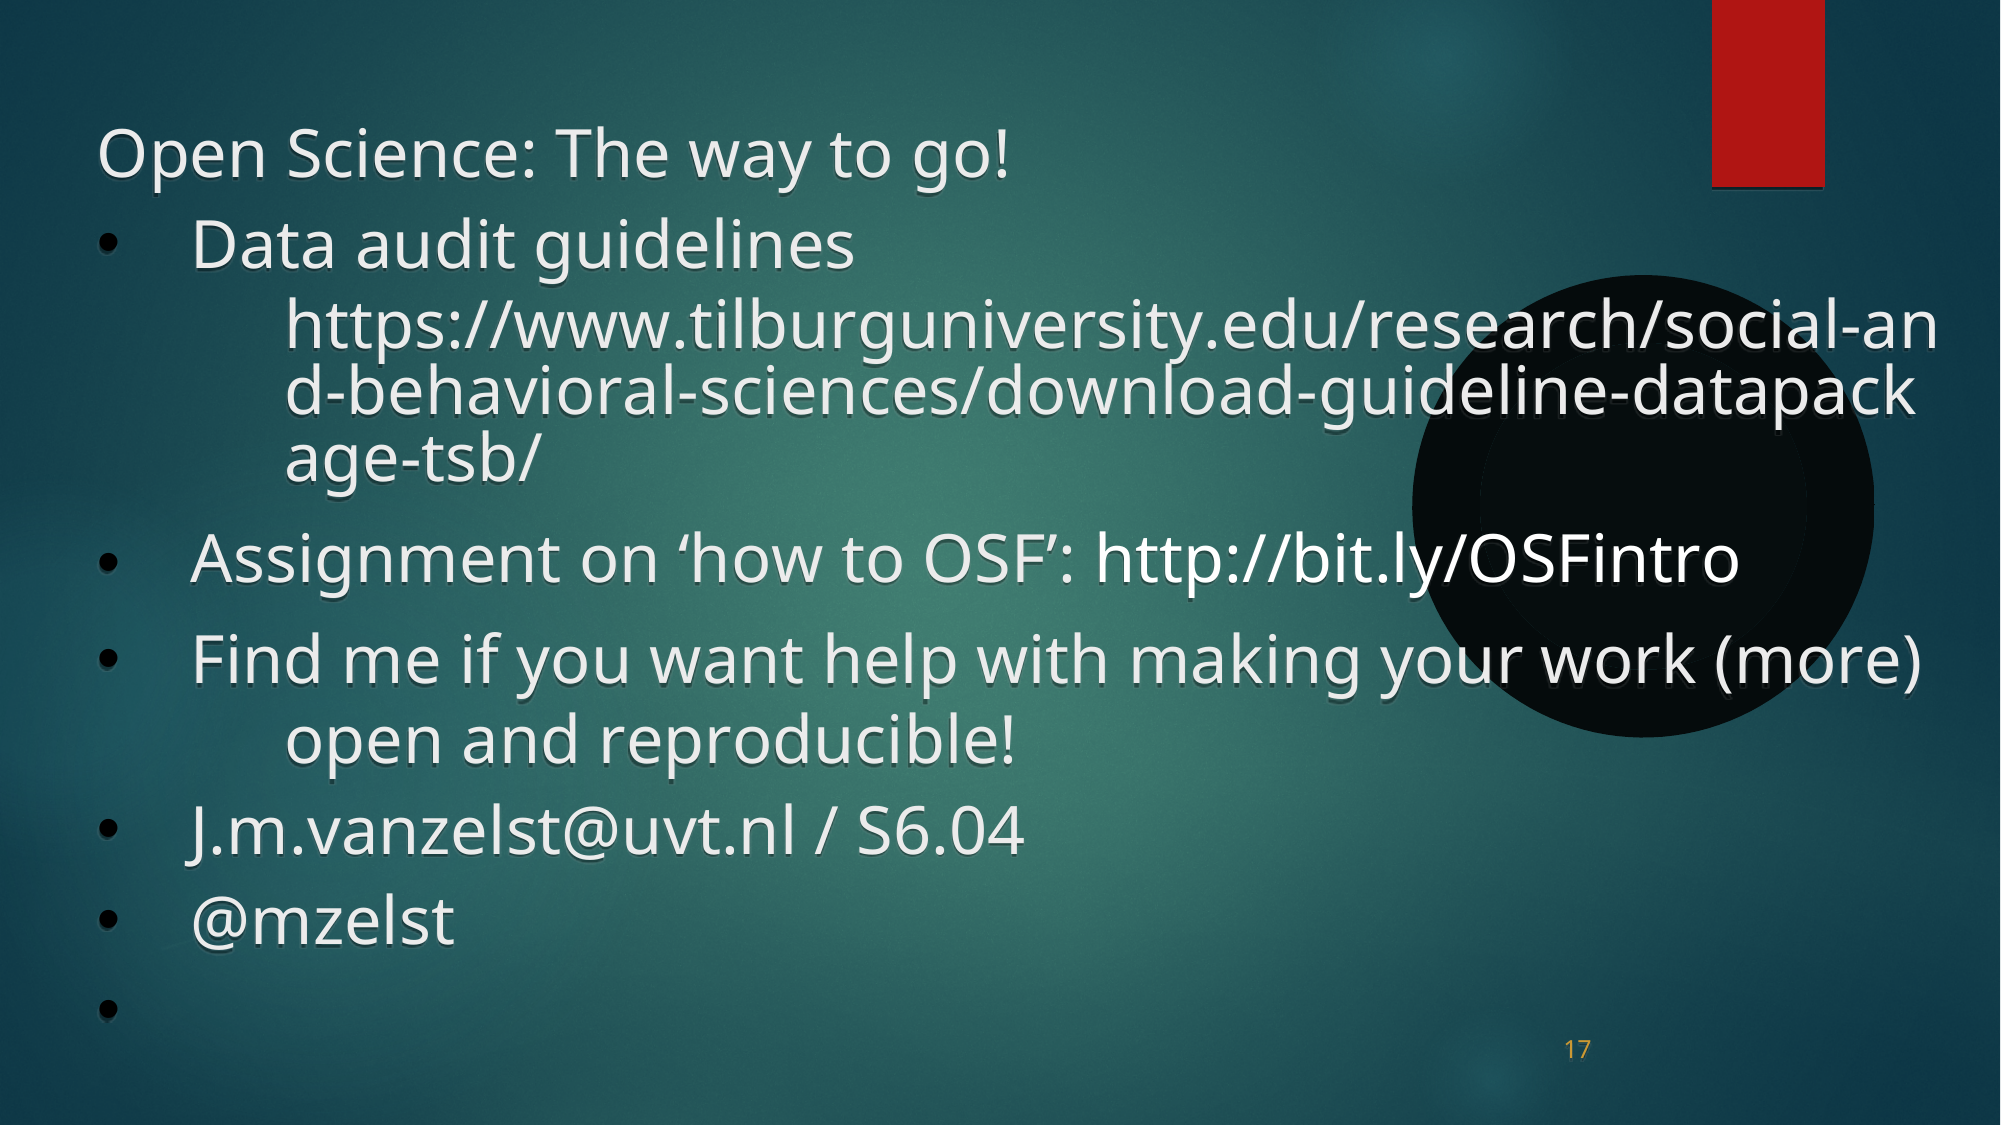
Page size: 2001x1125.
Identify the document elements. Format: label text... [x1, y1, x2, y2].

text_box [1548, 1026, 1676, 1087]
text_box Open Science: The way to go! Data audit guidelines https://www.tilburguniversity.edu/research/social-and-behavioral-sciences/download-guideline-datapackage-tsb/ Assignment on ‘how to OSF’: http://bit.ly/OSFintro Find me if you want help with making your work (more) open and reproducible! J.m.vanzelst@uvt.nl / S6.04 @mzelst [81, 103, 1961, 971]
